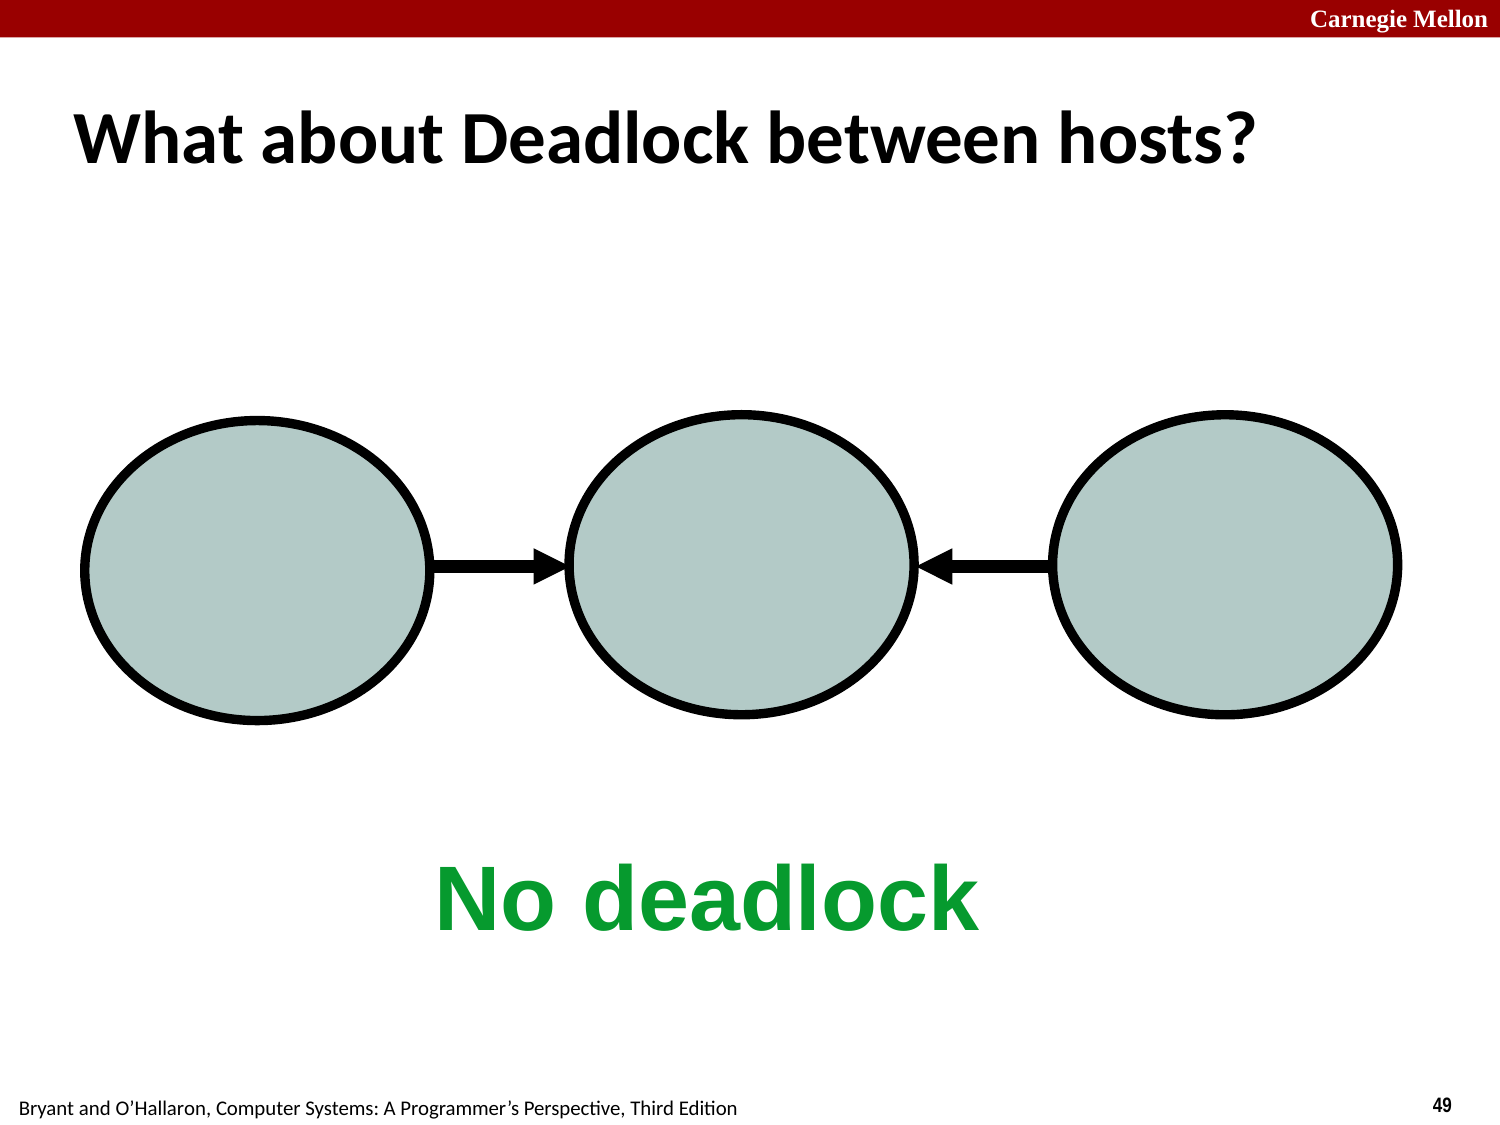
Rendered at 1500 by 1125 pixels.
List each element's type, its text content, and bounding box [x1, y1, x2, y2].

title What about Deadlock between hosts? [58, 71, 1304, 197]
text_box [84, 420, 430, 721]
text_box [1052, 414, 1398, 715]
text_box No deadlock [420, 840, 1036, 958]
text_box [569, 414, 915, 715]
